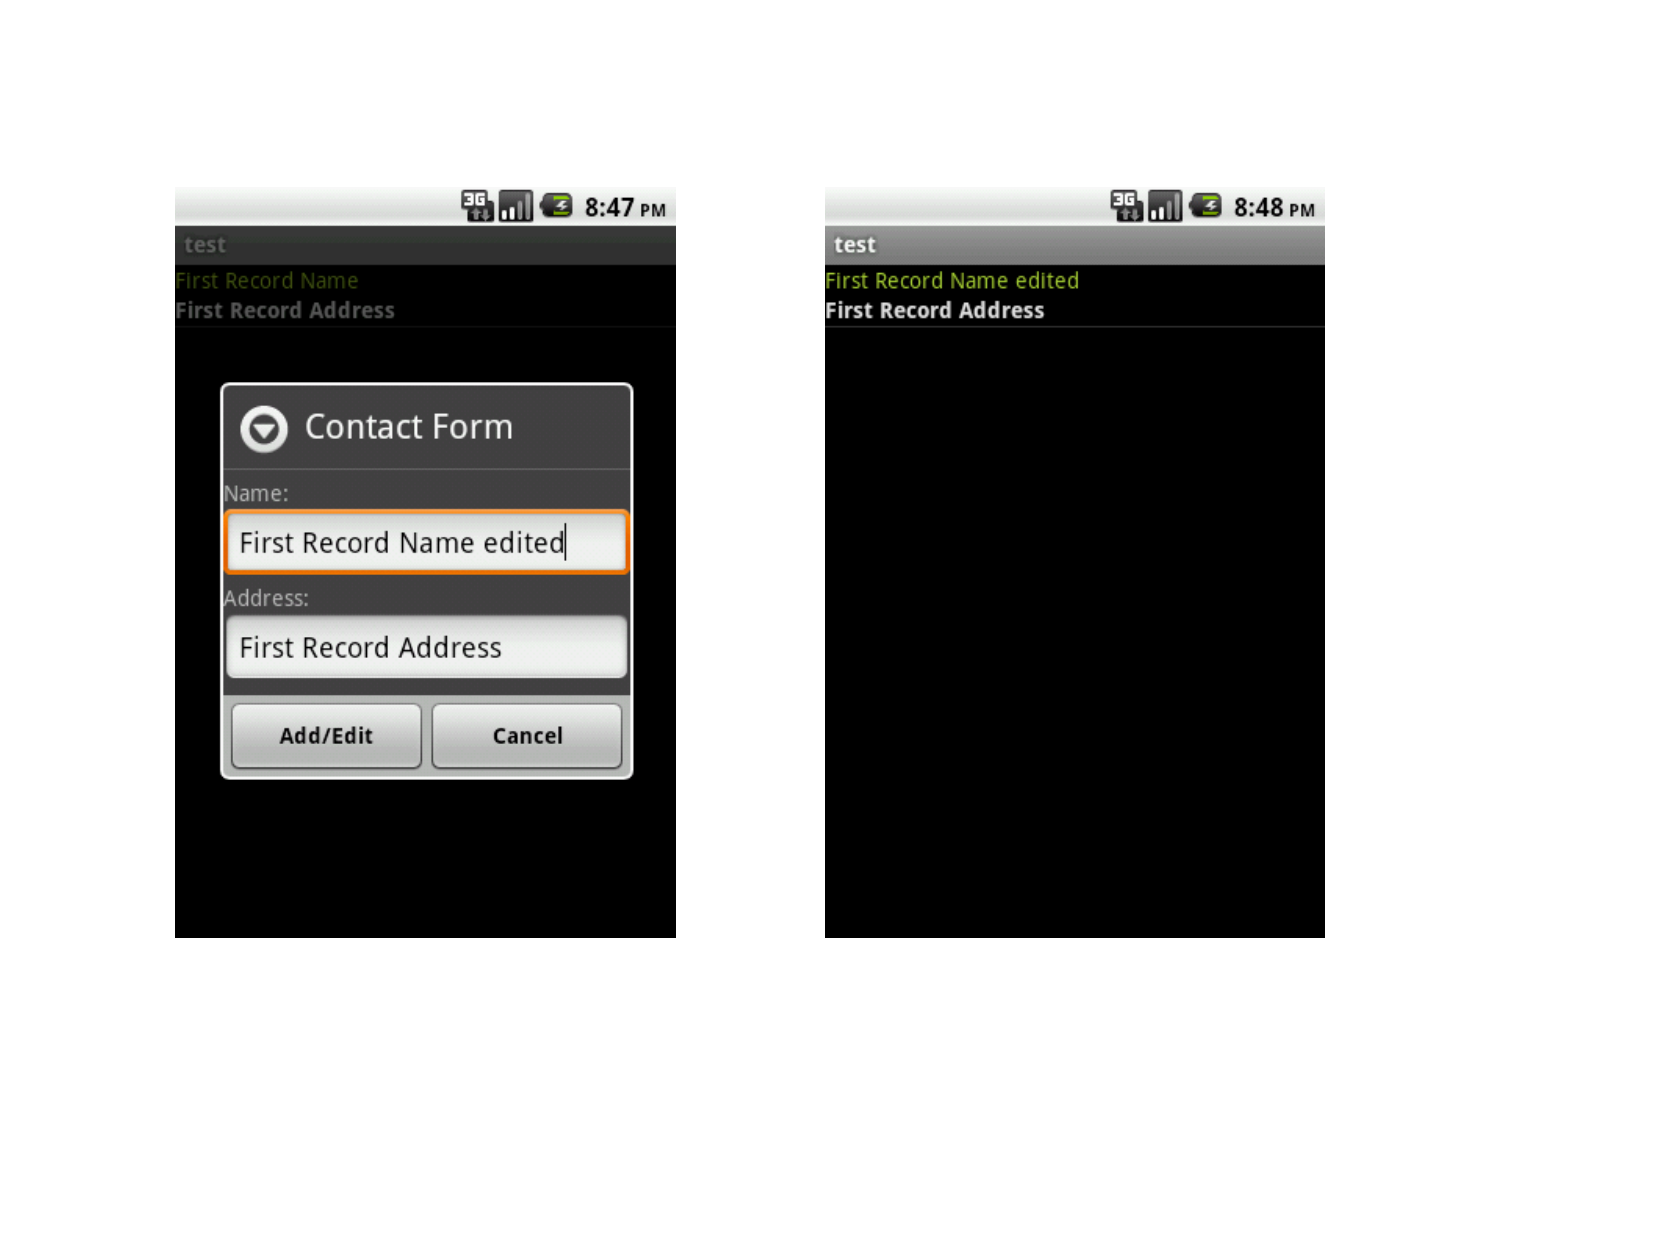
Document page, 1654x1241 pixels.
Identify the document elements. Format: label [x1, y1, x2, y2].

picture [175, 187, 676, 938]
picture [825, 187, 1325, 938]
